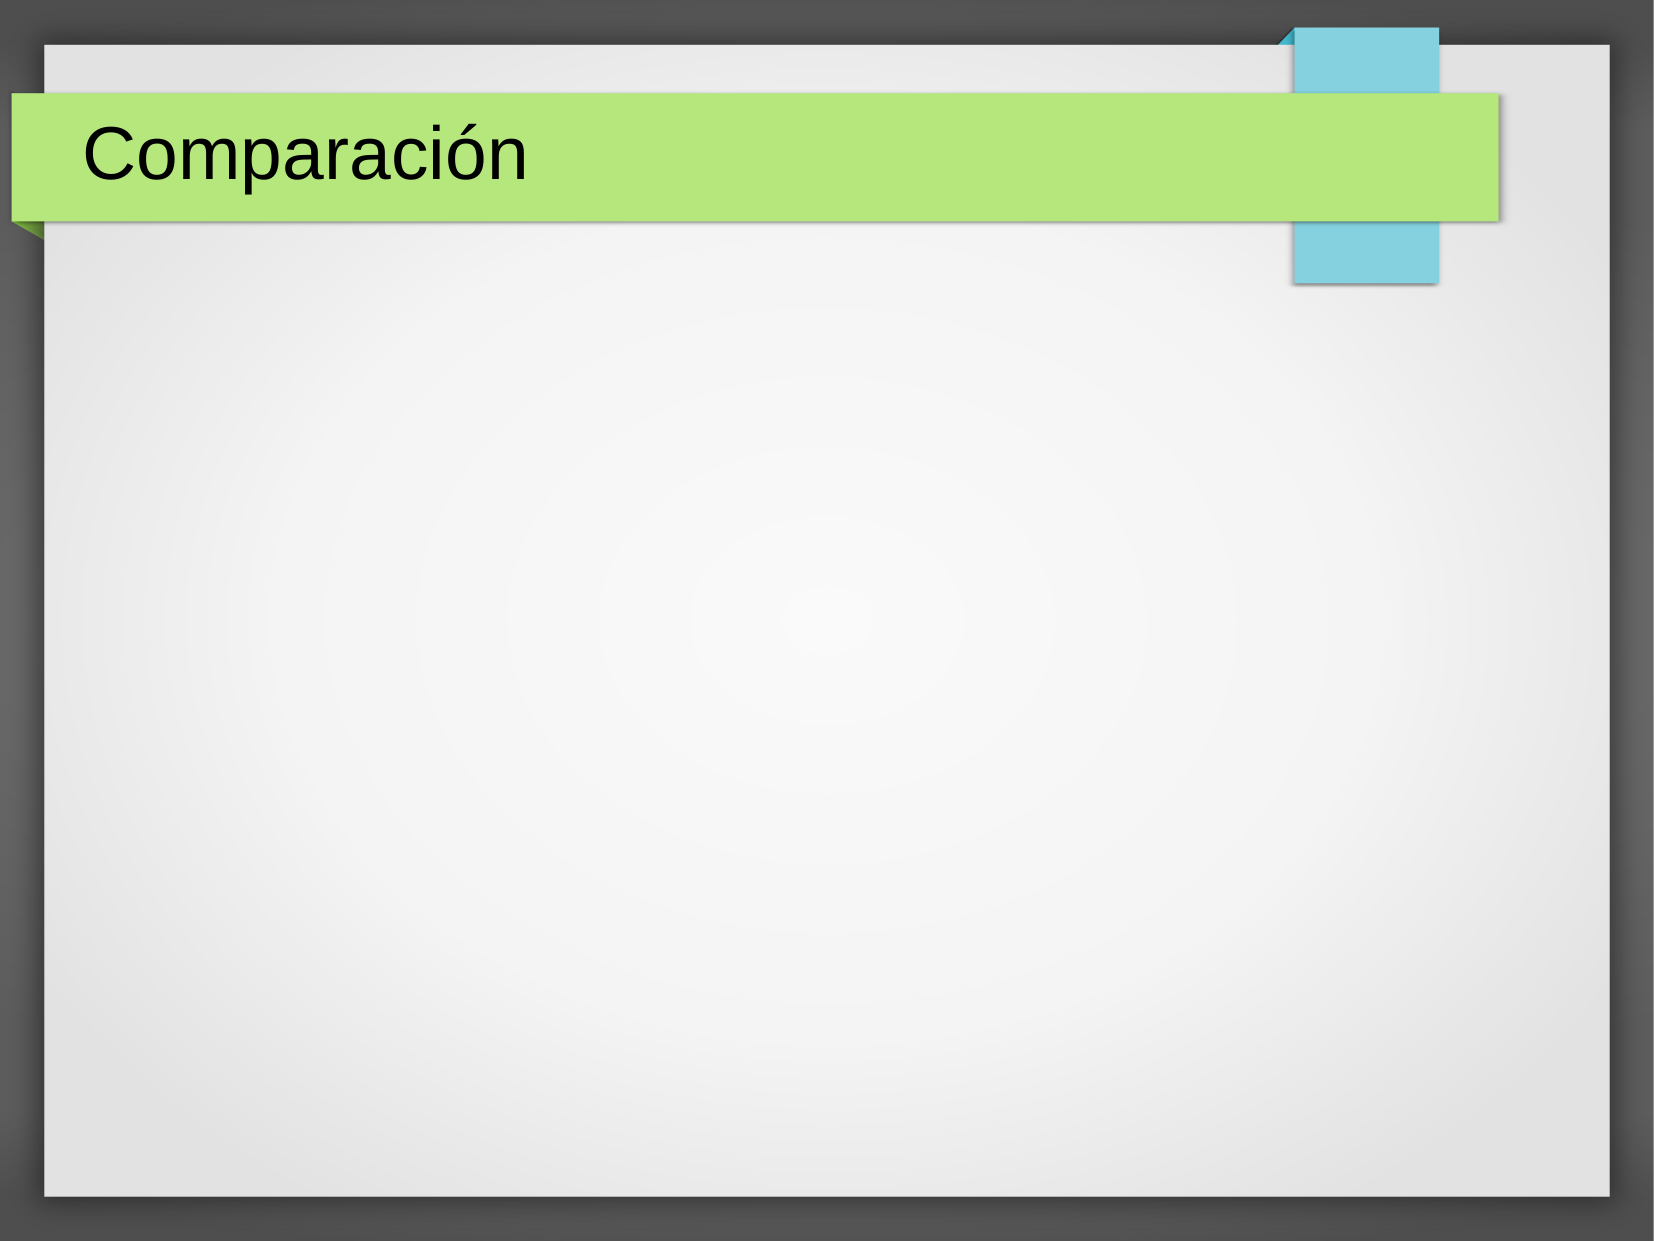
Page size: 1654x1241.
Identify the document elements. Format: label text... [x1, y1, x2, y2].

title Comparación [82, 94, 1264, 213]
picture [0, 0, 1654, 1241]
